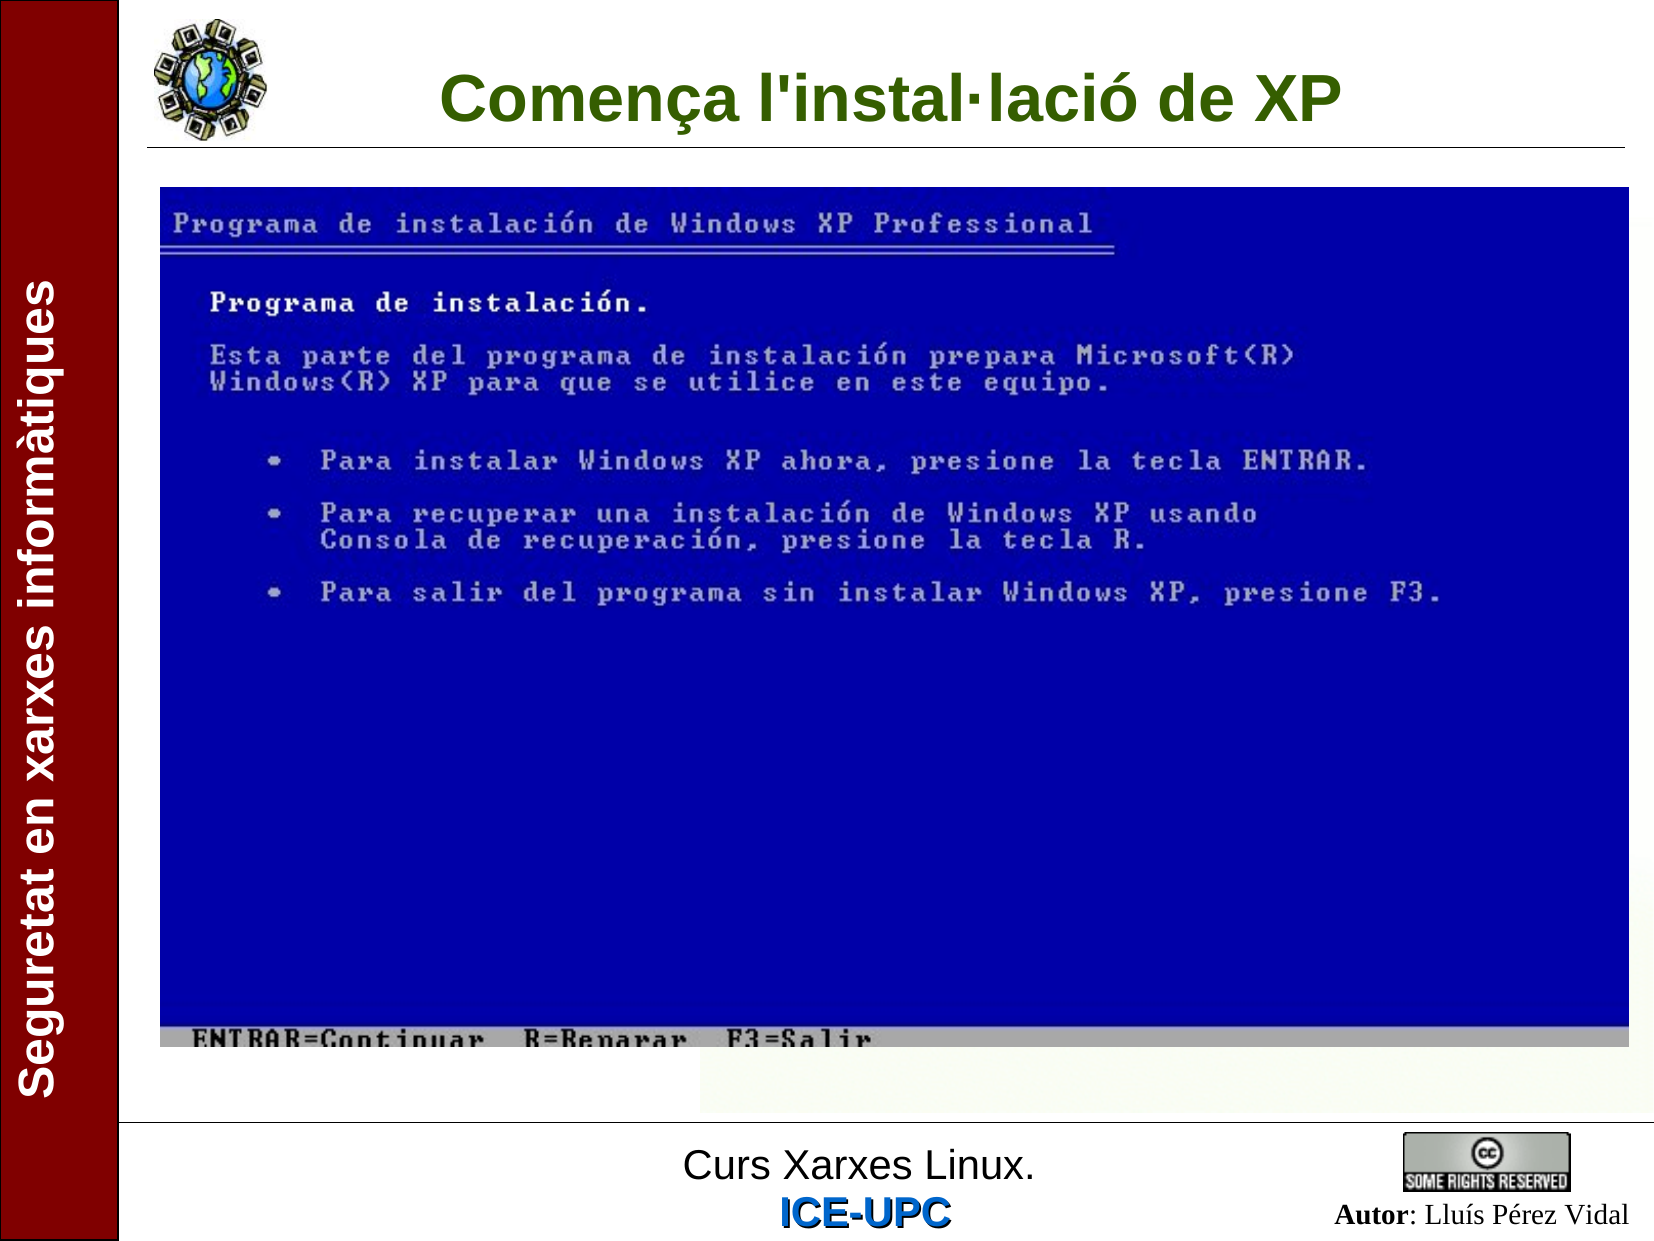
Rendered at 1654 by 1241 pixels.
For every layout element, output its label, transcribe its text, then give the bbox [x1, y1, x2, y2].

title Comença l'instal·lació de XP [129, 49, 1619, 148]
picture [154, 19, 268, 49]
picture [1403, 1132, 1571, 1192]
picture [160, 187, 1654, 1113]
list Croquis d'arquitectura mostrant les 3 zones [141, 242, 868, 1093]
